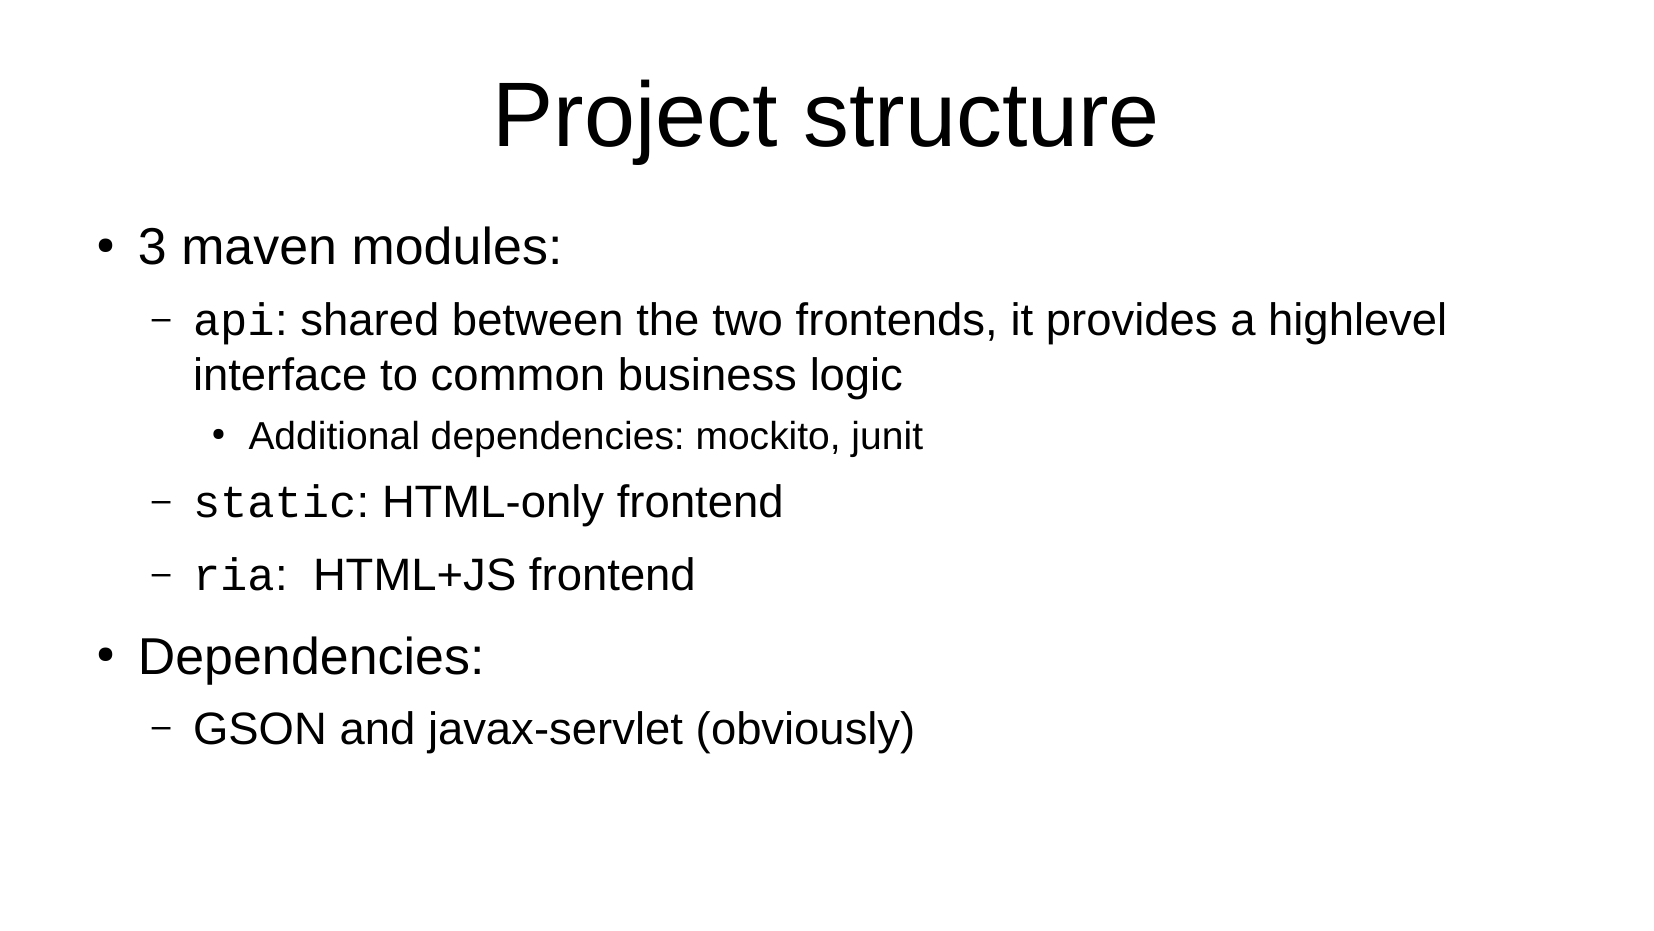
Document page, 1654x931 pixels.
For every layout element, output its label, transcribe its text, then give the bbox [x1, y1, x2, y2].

list 3 maven modules: api: shared between the two frontends, it provides a highlevel interface to common business logic Additional dependencies: mockito, junit static: HTML-only frontend ria: HTML+JS frontend Dependencies: GSON and javax-servlet (obviously) [82, 217, 1571, 758]
title Project structure [82, 37, 1571, 193]
